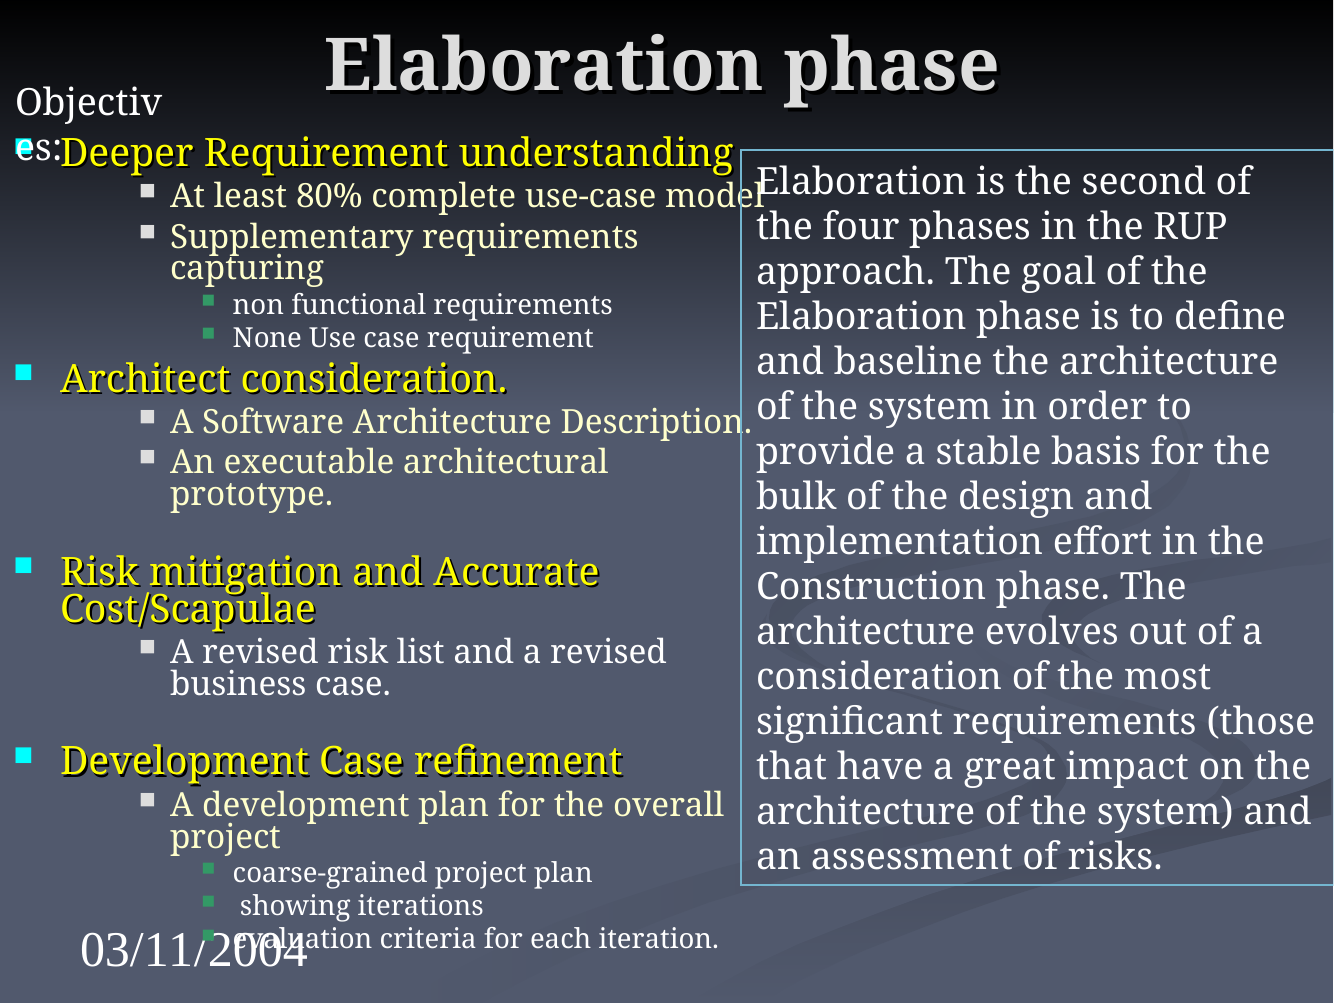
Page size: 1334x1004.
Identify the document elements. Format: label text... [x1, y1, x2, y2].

text_box Elaboration is the second of the four phases in the RUP approach. The goal of the Elaboration phase is to define and baseline the architecture of the system in order to provide a stable basis for the bulk of the design and implementation effort in the Construction phase. The architecture evolves out of a consideration of the most significant requirements (those that have a great impact on the architecture of the system) and an assessment of risks. [741, 149, 1334, 885]
text_box Objectives: [0, 70, 194, 176]
list Deeper Requirement understanding At least 80% complete use-case model Supplementary requirements capturing non functional requirements None Use case requirement Architect consideration. A Software Architecture Description. An executable architectural prototype. Risk mitigation and Accurate Cost/Scapulae A revised risk list and a revised business case. Development Case refinement A development plan for the overall project coarse-grained project plan showing iterations evaluation criteria for each iteration. [0, 129, 780, 981]
title Elaboration phase [62, 11, 1263, 113]
